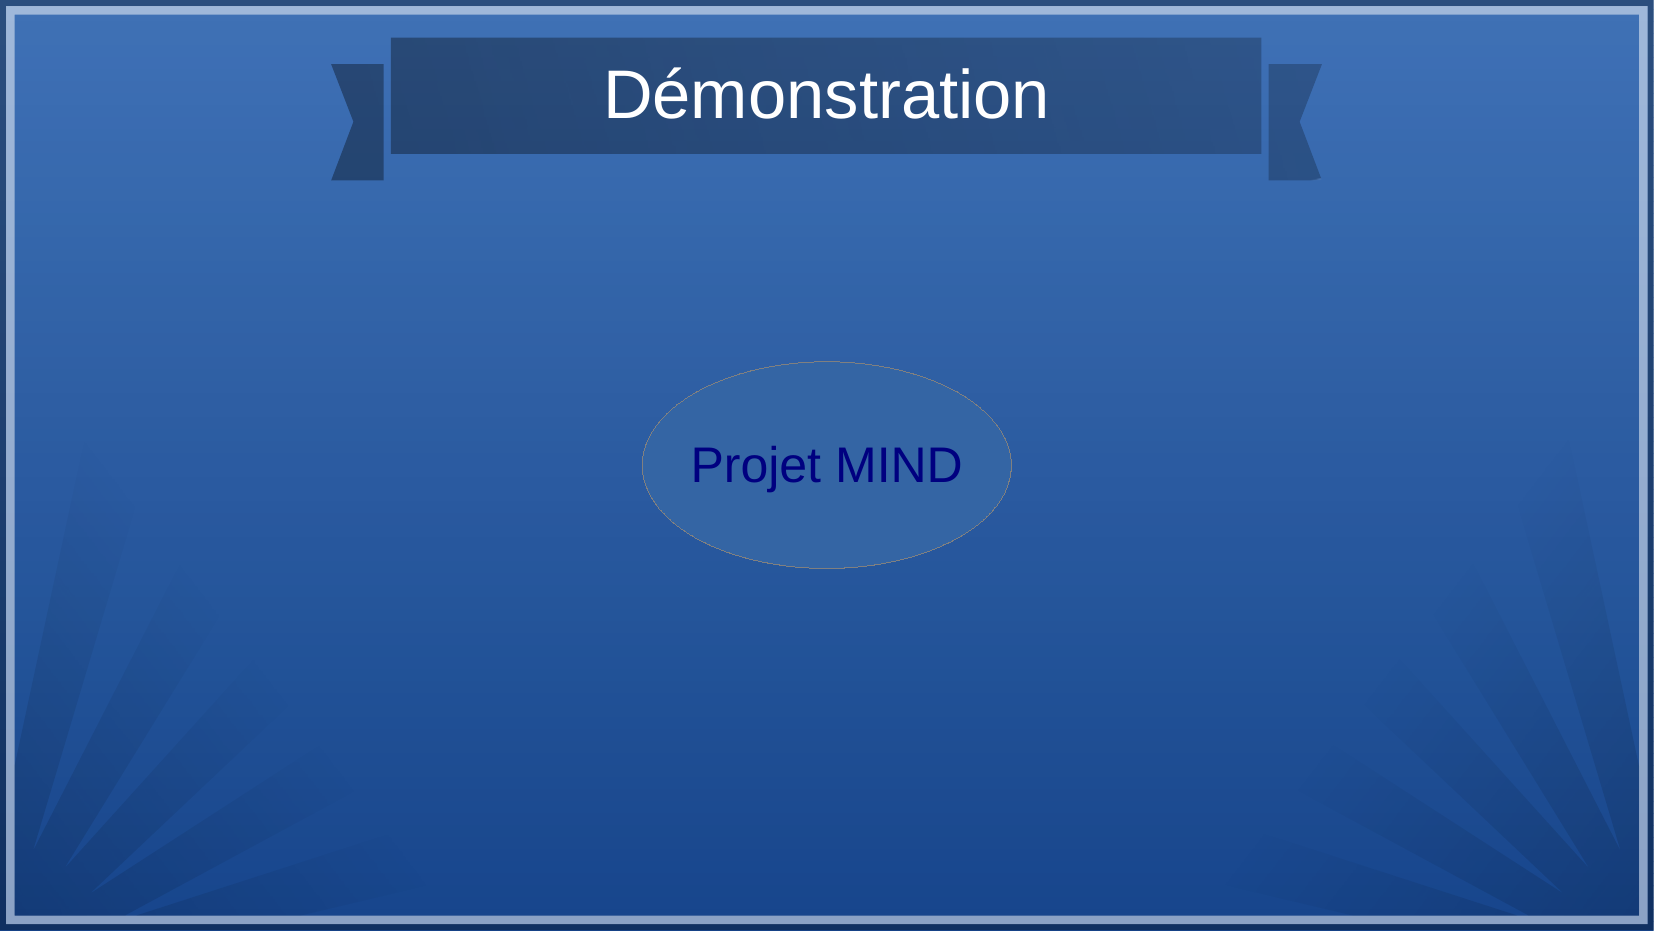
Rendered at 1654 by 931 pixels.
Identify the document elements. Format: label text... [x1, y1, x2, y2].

title Démonstration [389, 35, 1264, 154]
text_box Projet MIND [664, 429, 990, 501]
text_box [642, 361, 1012, 569]
